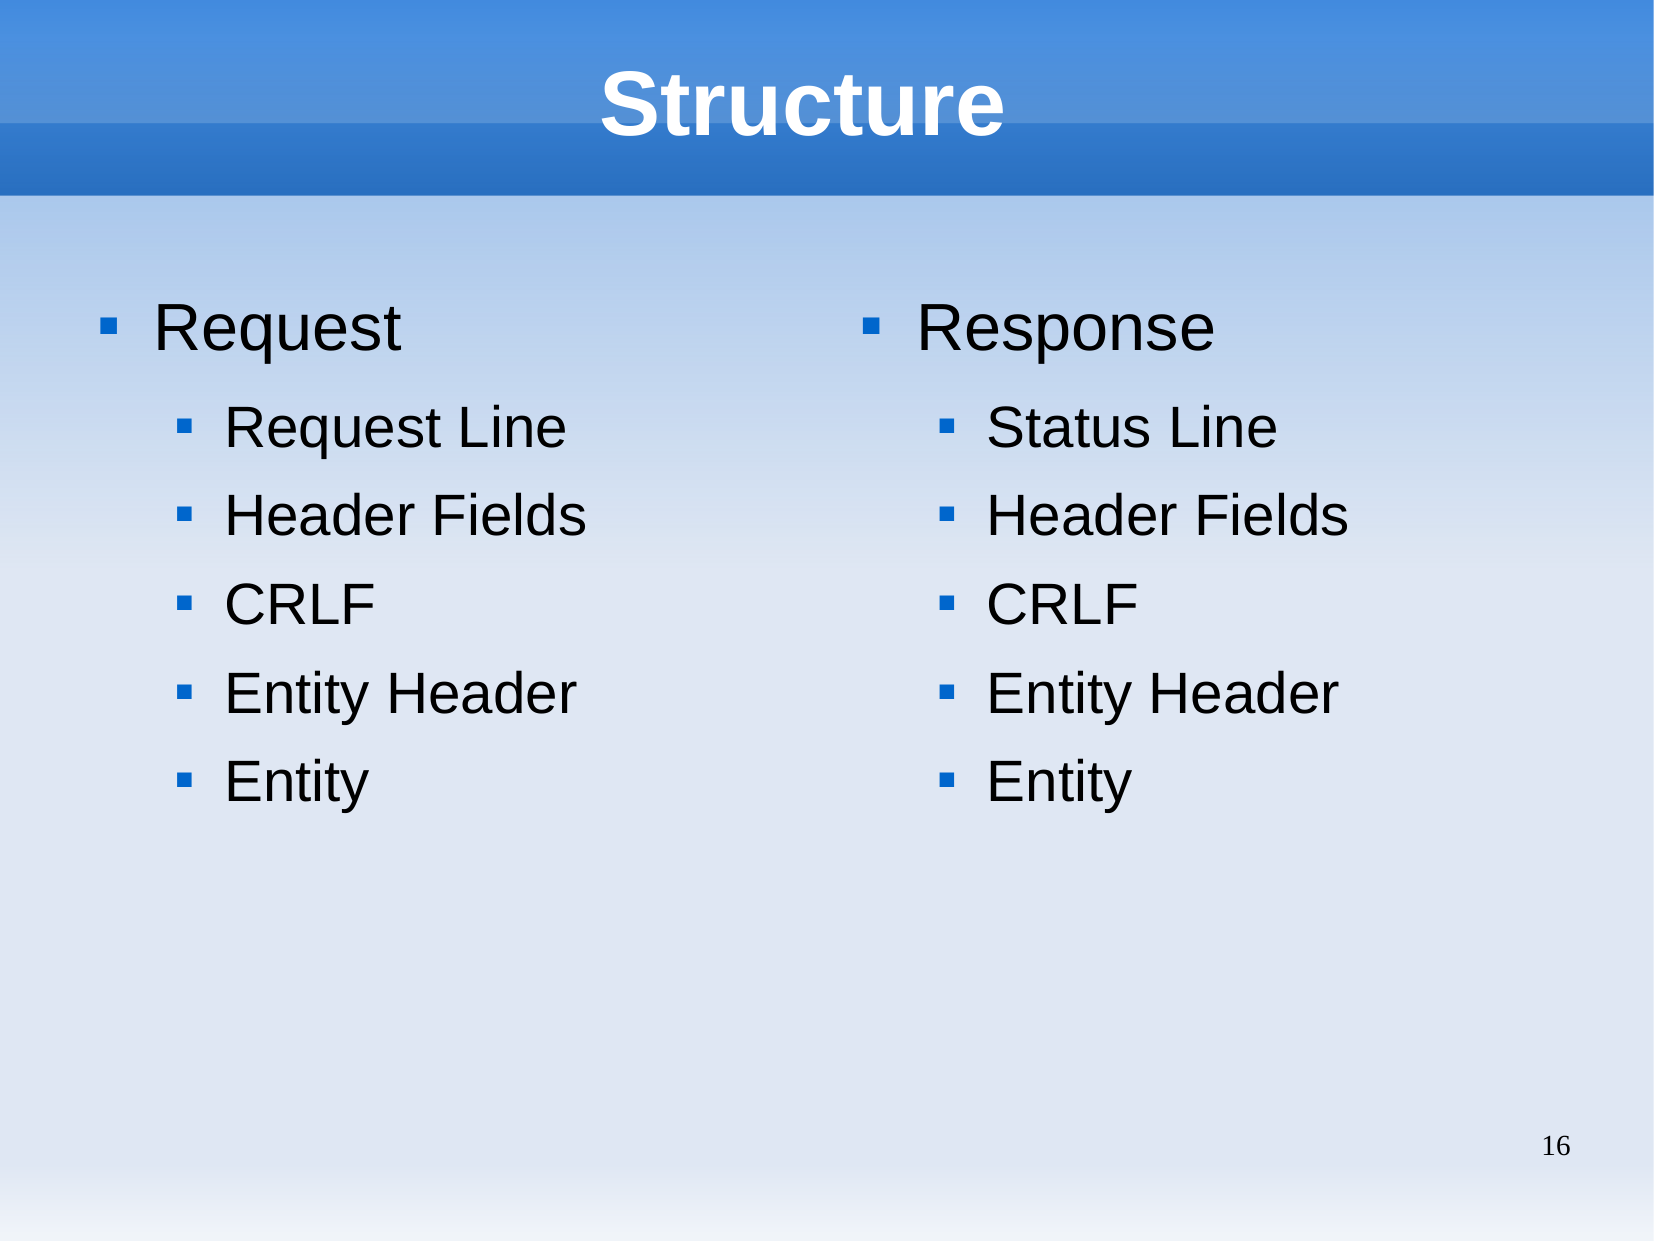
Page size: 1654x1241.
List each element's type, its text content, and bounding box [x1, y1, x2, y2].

title Structure [76, 0, 1565, 208]
picture [0, 0, 1654, 1241]
list Request Request Line Header Fields CRLF Entity Header Entity [82, 290, 809, 1109]
list Response Status Line Header Fields CRLF Entity Header Entity [845, 290, 1572, 1109]
